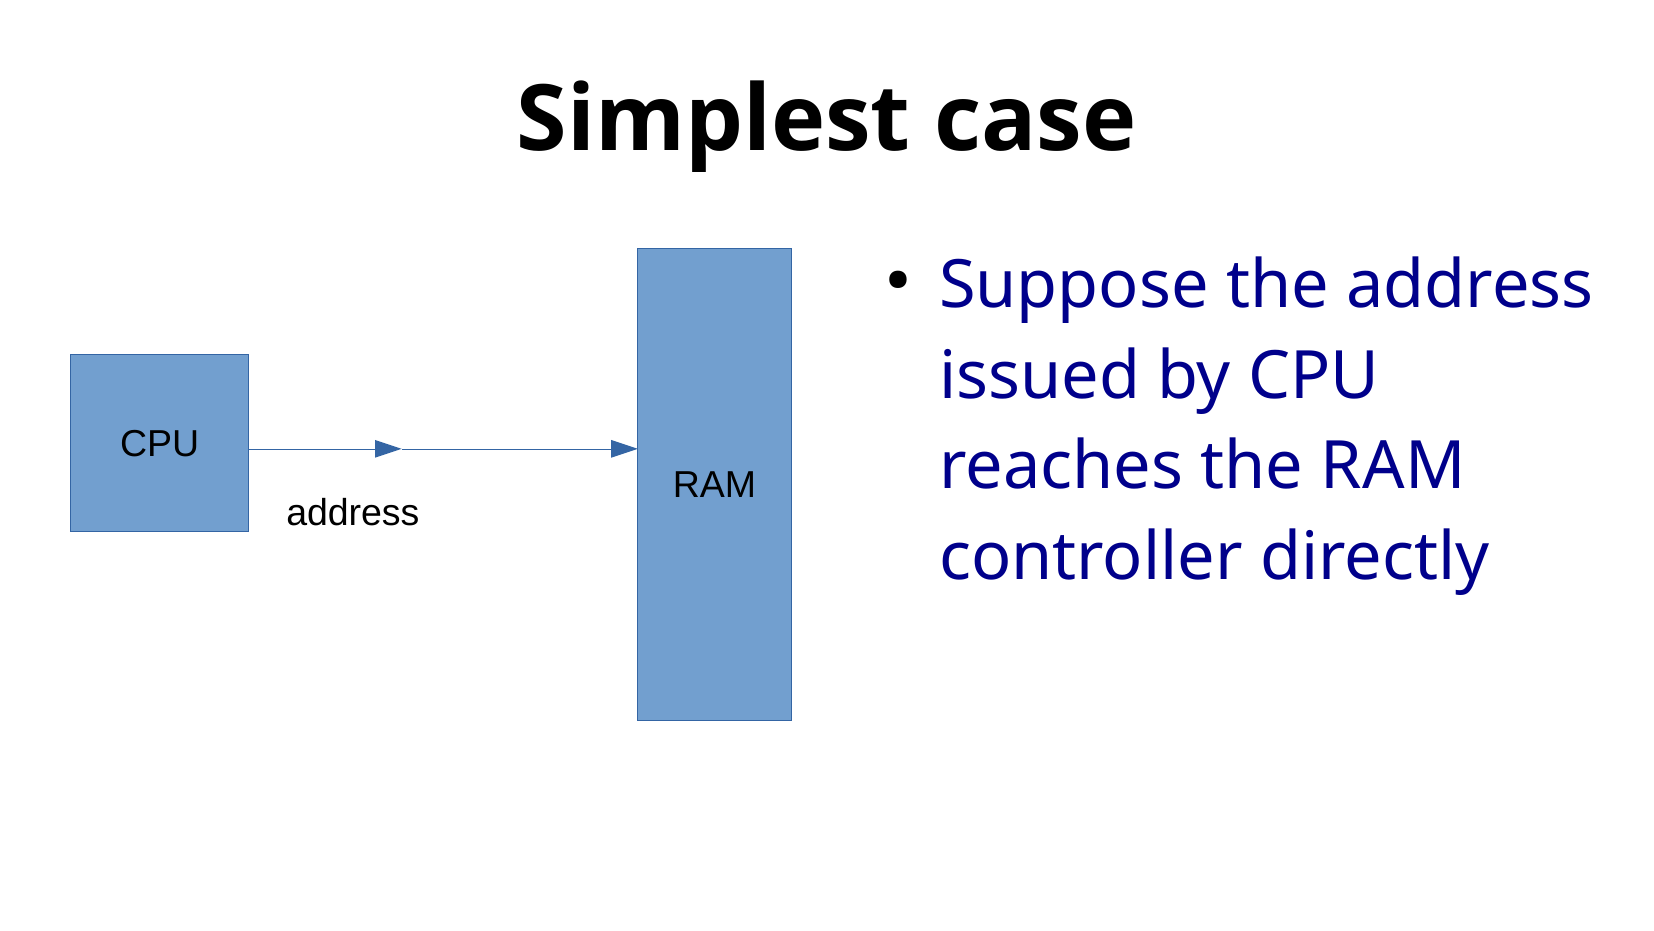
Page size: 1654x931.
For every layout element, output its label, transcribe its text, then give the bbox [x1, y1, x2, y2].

text_box address [271, 484, 435, 542]
text_box RAM [637, 248, 792, 721]
title Simplest case [82, 37, 1571, 193]
list Suppose the address issued by CPU reaches the RAM controller directly [868, 236, 1595, 776]
text_box CPU [70, 354, 249, 532]
